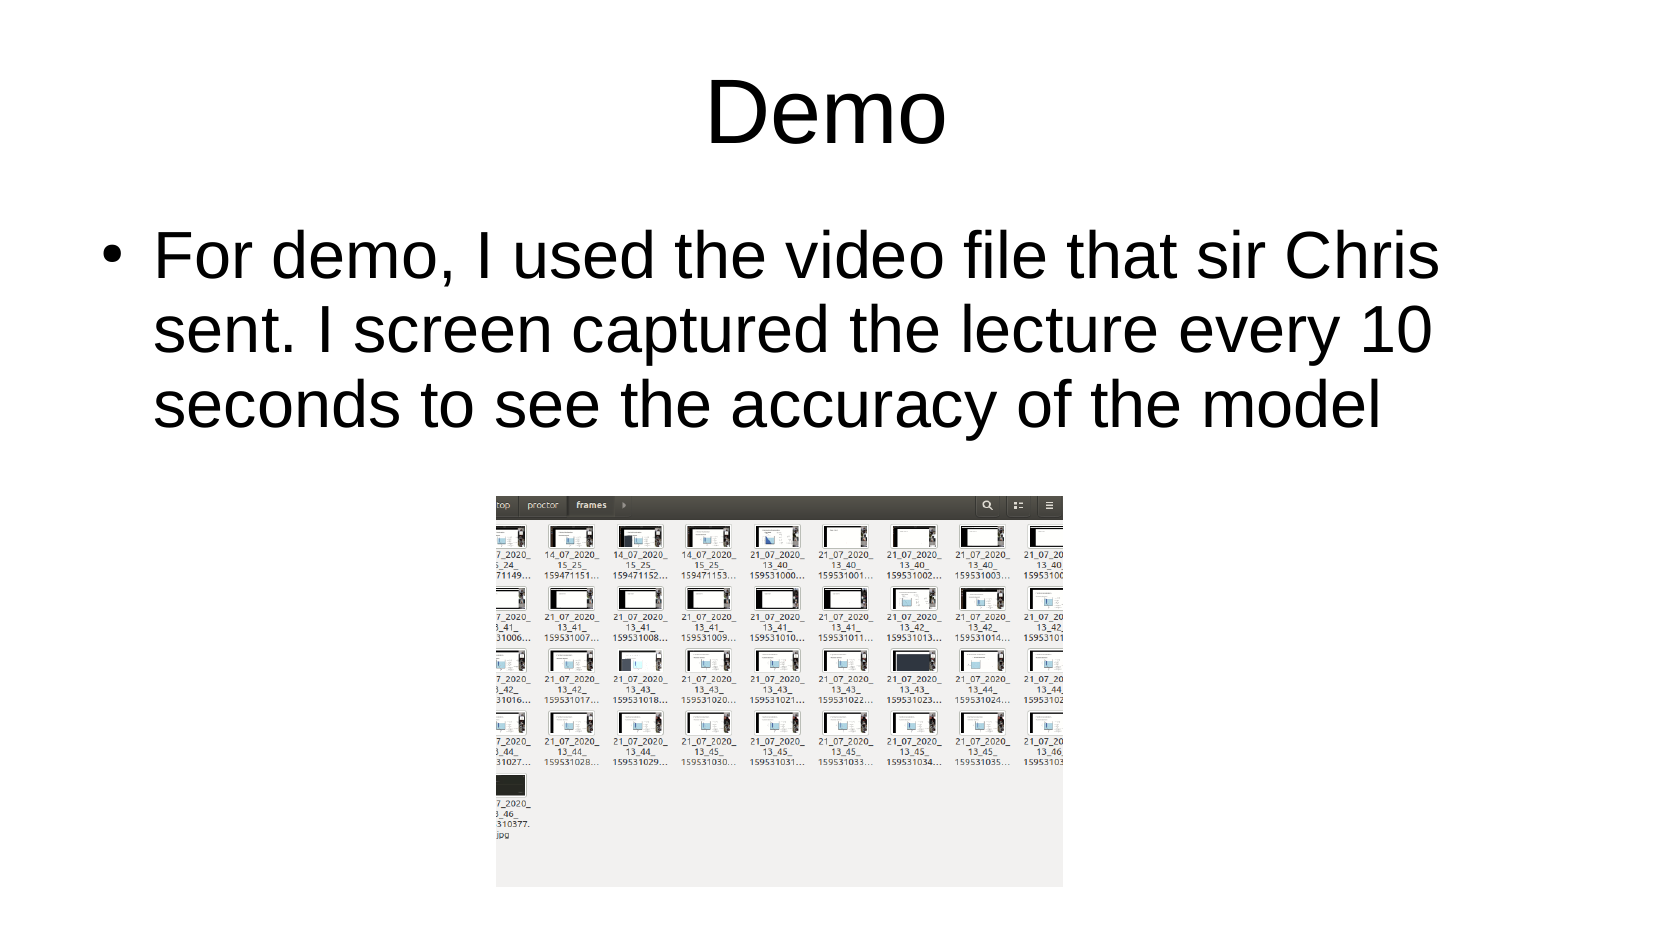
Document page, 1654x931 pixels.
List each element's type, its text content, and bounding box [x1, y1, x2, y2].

picture [496, 496, 1063, 887]
title Demo [82, 33, 1571, 189]
list For demo, I used the video file that sir Chris sent. I screen captured the lecture every 10 seconds to see the accuracy of the model [82, 217, 1571, 758]
